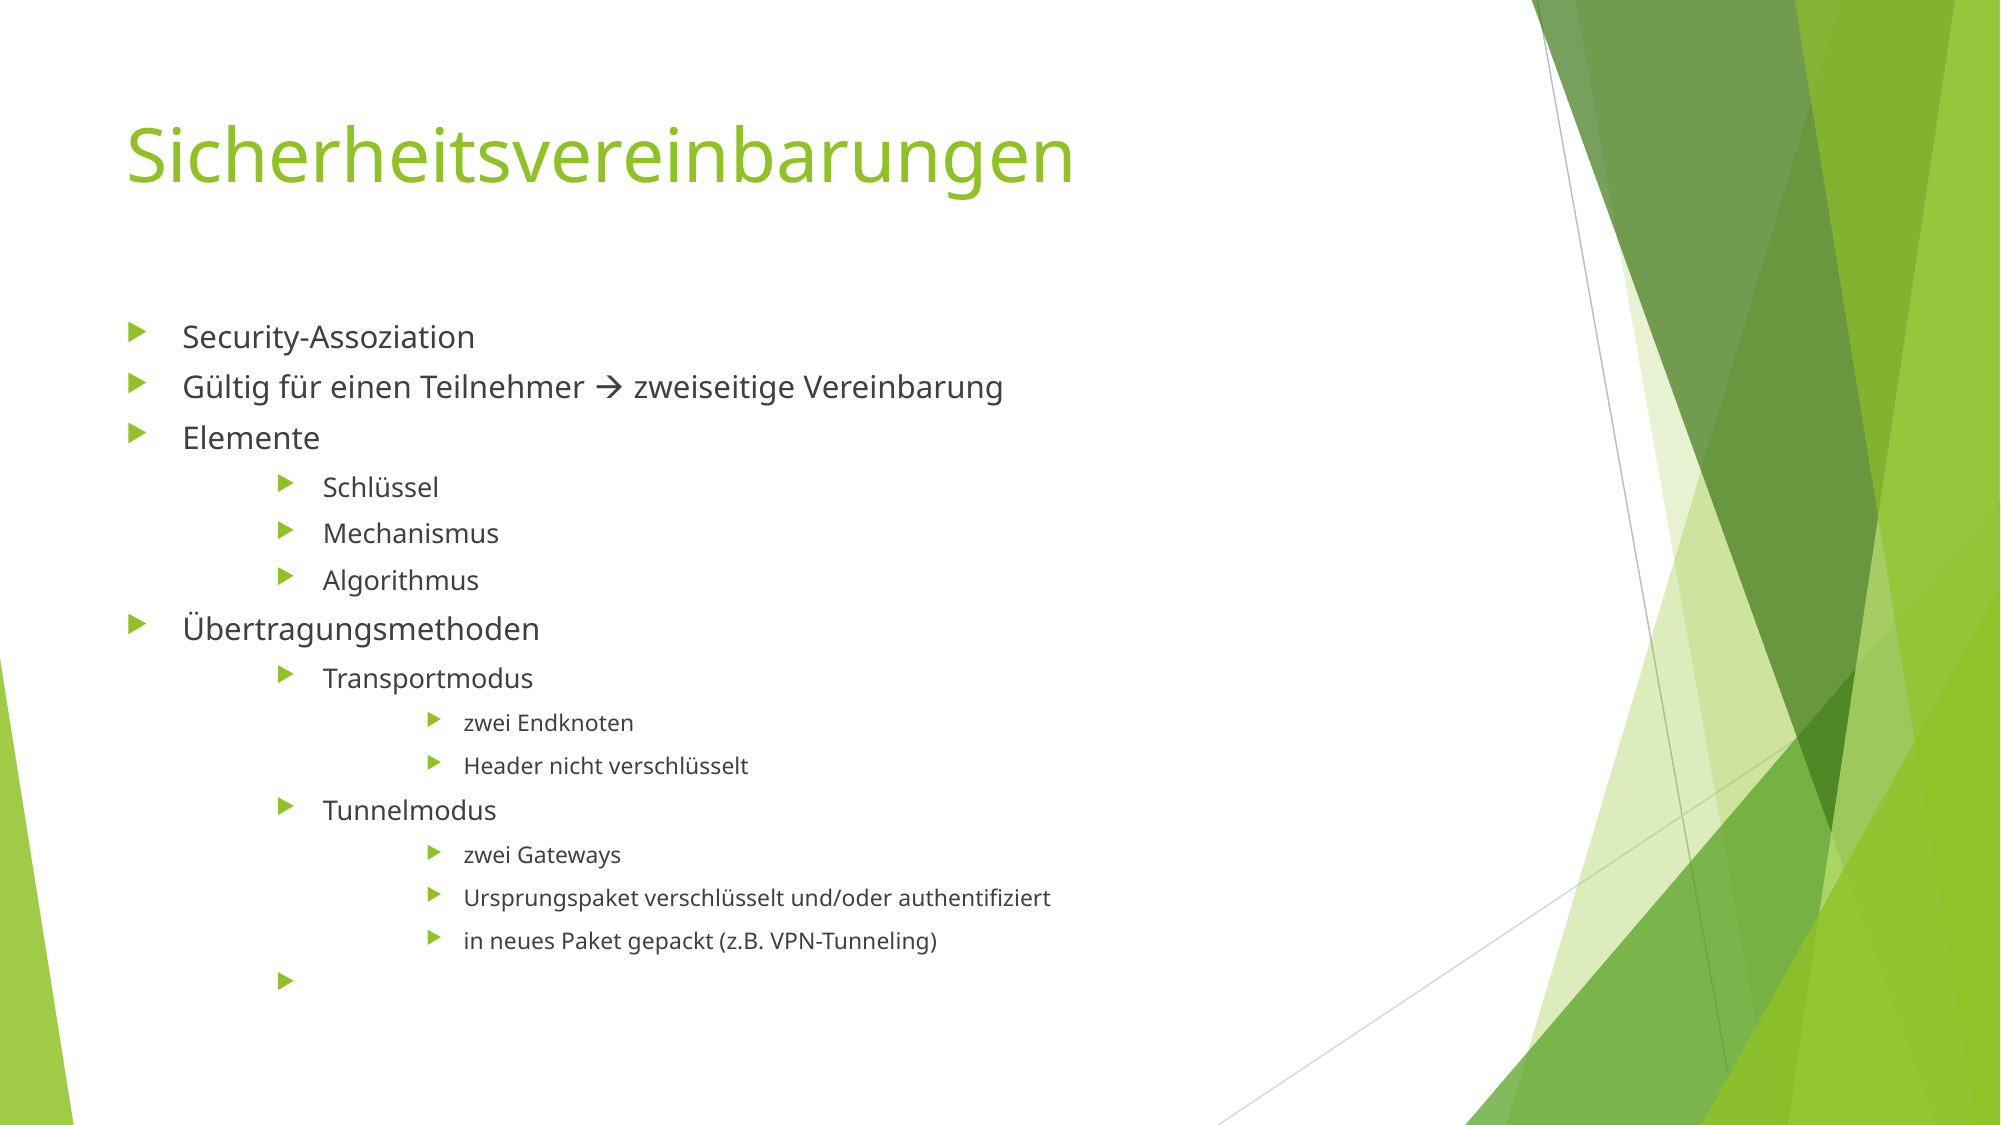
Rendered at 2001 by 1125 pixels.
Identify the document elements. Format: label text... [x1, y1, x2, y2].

list Security-Assoziation Gültig für einen Teilnehmer  zweiseitige Vereinbarung Elemente Schlüssel Mechanismus Algorithmus Übertragungsmethoden Transportmodus zwei Endknoten Header nicht verschlüsselt Tunnelmodus zwei Gateways Ursprungspaket verschlüsselt und/oder authentifiziert in neues Paket gepackt (z.B. VPN-Tunneling) [111, 316, 1522, 992]
title Sicherheitsvereinbarungen [111, 99, 1522, 316]
